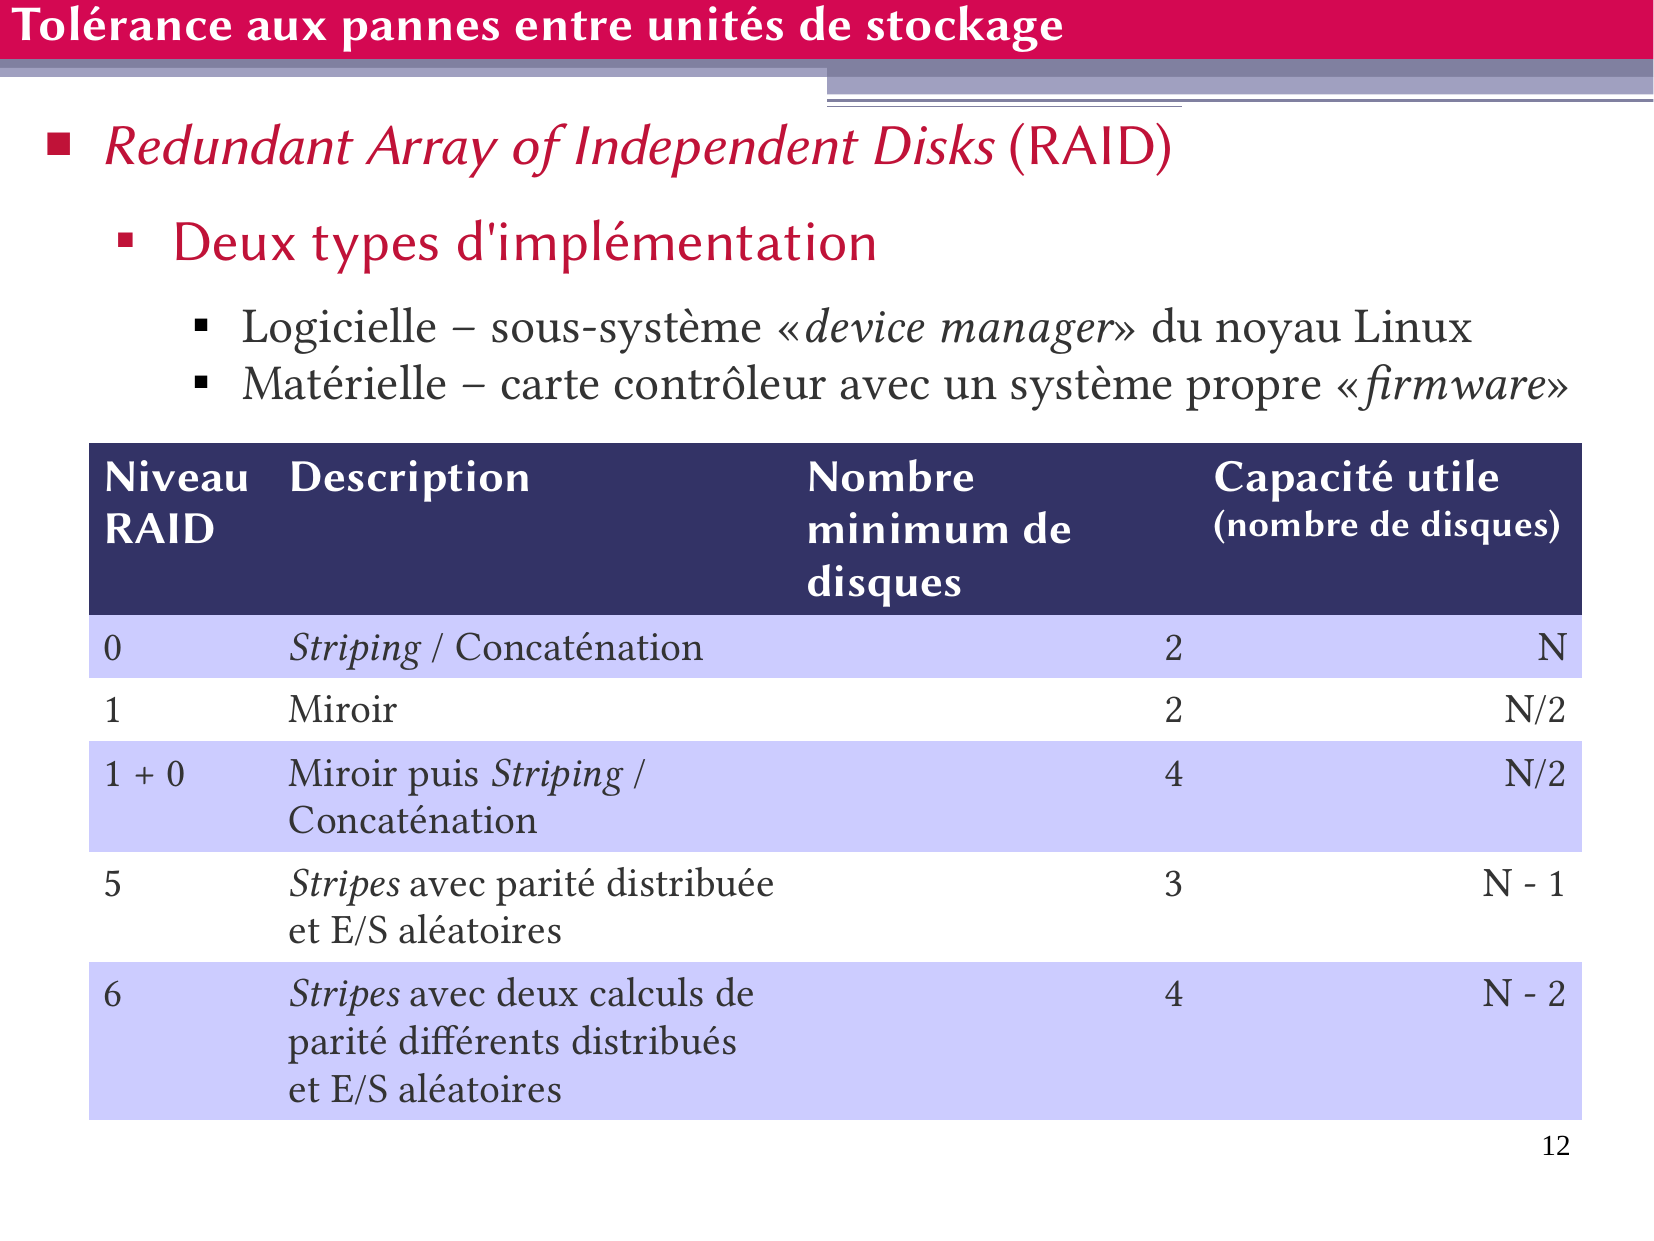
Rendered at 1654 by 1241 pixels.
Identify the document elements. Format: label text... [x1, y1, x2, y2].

table_cell N - 2 [1199, 962, 1582, 1120]
table_cell N/2 [1199, 678, 1582, 741]
text_box [0, 0, 1654, 136]
table_cell 1 [89, 678, 274, 741]
table_cell 4 [791, 962, 1199, 1120]
table_header Nombre minimum de disques [791, 443, 1199, 615]
table_cell 2 [791, 615, 1199, 678]
table_cell 1 + 0 [89, 741, 274, 852]
table_cell 5 [89, 852, 274, 962]
table_cell N [1199, 615, 1582, 678]
table_cell 2 [791, 678, 1199, 741]
table_cell N/2 [1199, 741, 1582, 852]
table_cell Striping / Concaténation [274, 615, 791, 678]
table_header Description [274, 443, 791, 615]
table_cell Miroir [274, 678, 791, 741]
table_cell N - 1 [1199, 852, 1582, 962]
table_cell 4 [791, 741, 1199, 852]
list Tolérance aux pannes entre unités de stockage [11, 0, 1489, 73]
table_cell Stripes avec parité distribuée et E/S aléatoires [274, 852, 791, 962]
table_cell 0 [89, 615, 274, 678]
table_header Niveau RAID [89, 443, 274, 615]
table_cell Stripes avec deux calculs de parité différents distribués et E/S aléatoires [274, 962, 791, 1120]
list Redundant Array of Independent Disks (RAID) Deux types d'implémentation Logicielle – sous-système «device manager» du noyau Linux Matérielle – carte contrôleur avec un système propre «firmware» [29, 112, 1597, 443]
table_cell 6 [89, 962, 274, 1120]
table_cell Miroir puis Striping / Concaténation [274, 741, 791, 852]
table_header Capacité utile (nombre de disques) [1199, 443, 1582, 615]
table_cell 3 [791, 852, 1199, 962]
